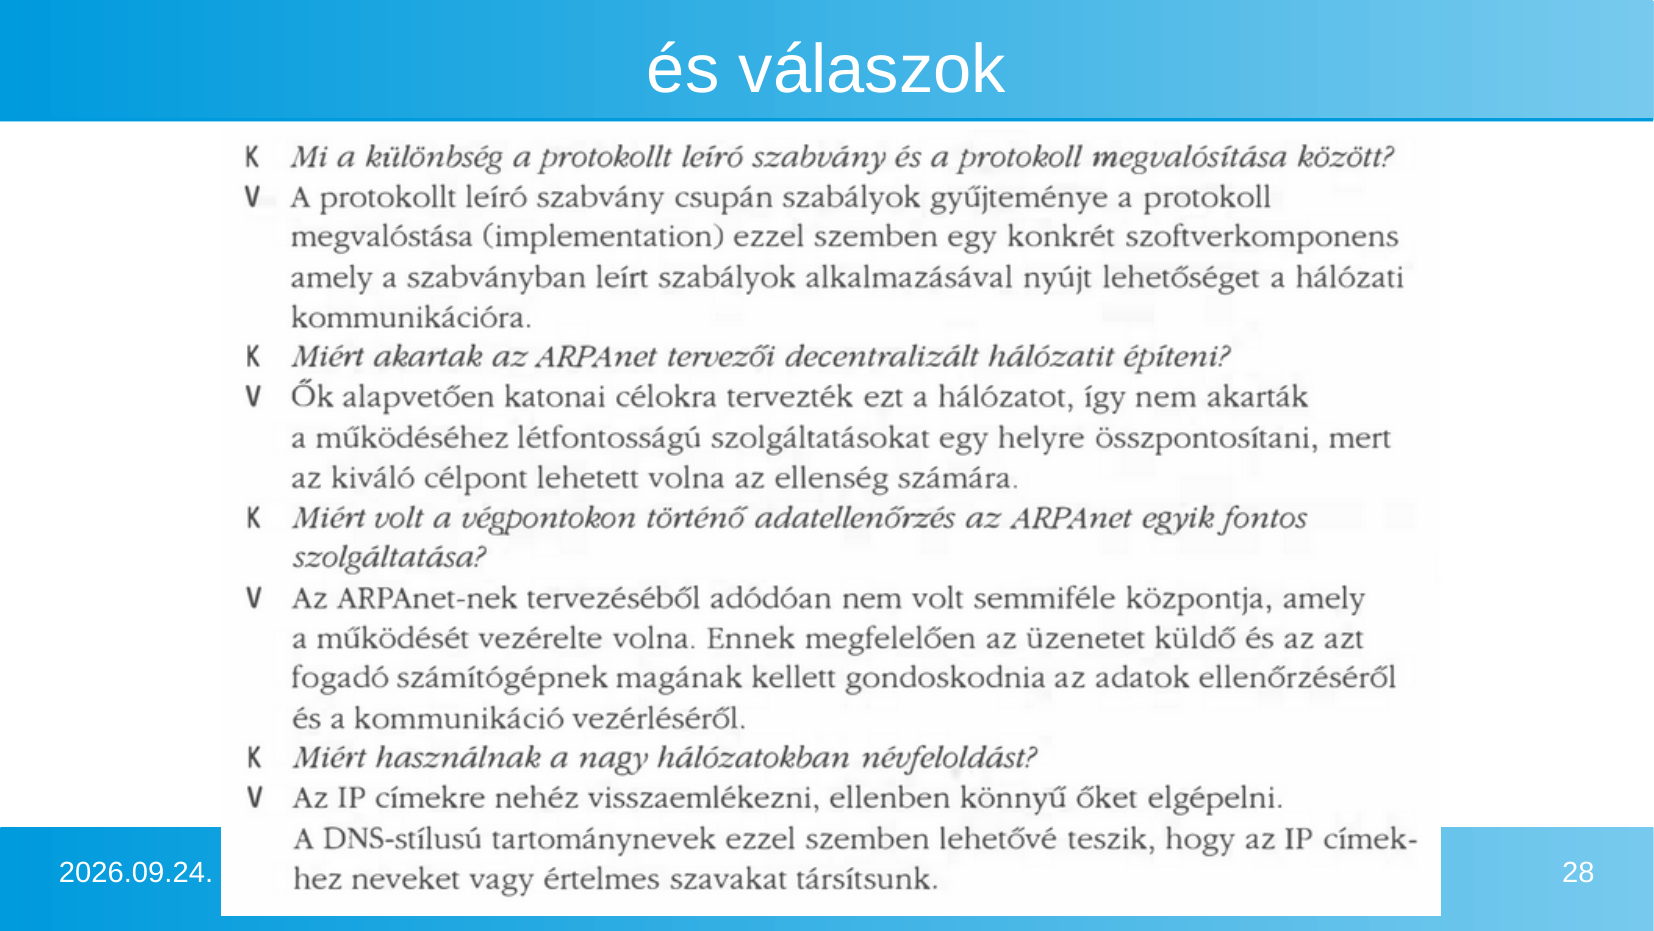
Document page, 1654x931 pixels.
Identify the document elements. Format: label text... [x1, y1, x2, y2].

picture [221, 129, 1441, 916]
title és válaszok [59, 29, 1595, 108]
